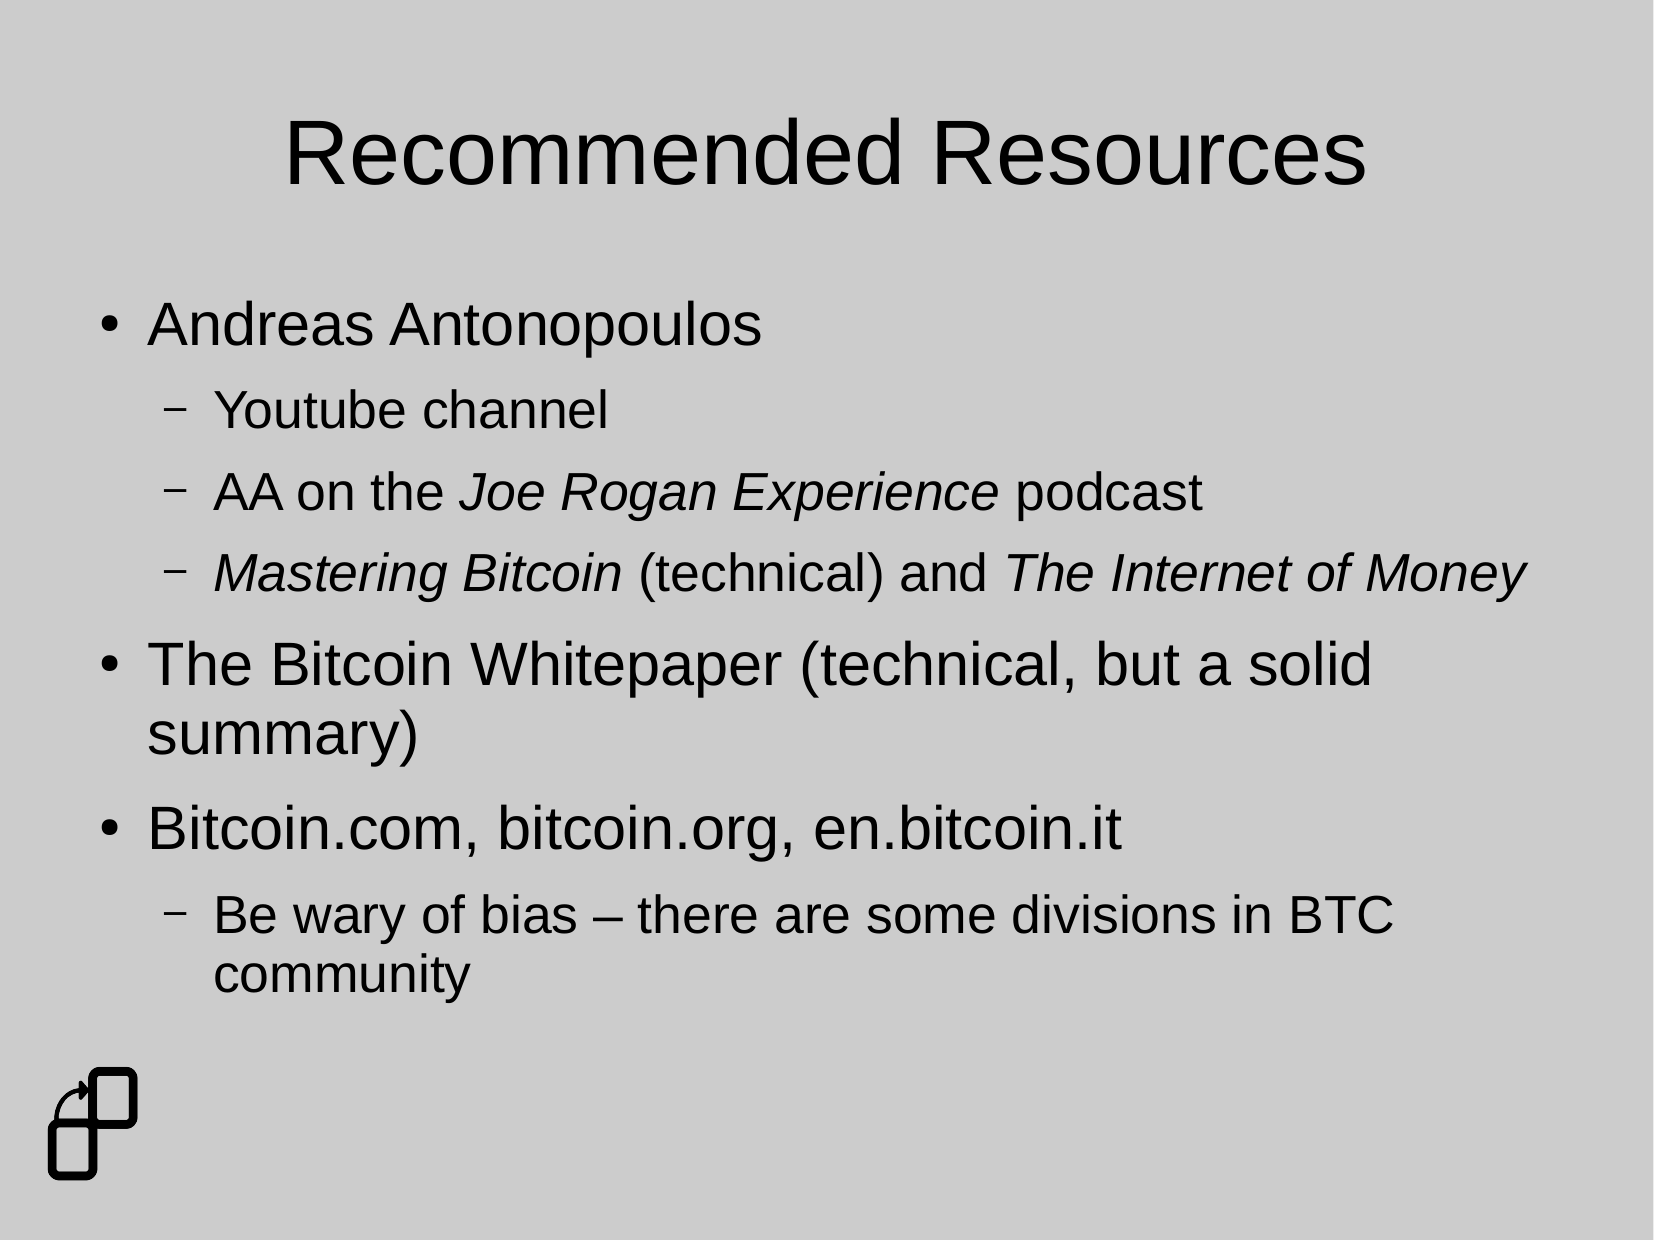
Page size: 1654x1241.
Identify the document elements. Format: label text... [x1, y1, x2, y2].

title Recommended Resources [82, 49, 1571, 257]
list Andreas Antonopoulos Youtube channel AA on the Joe Rogan Experience podcast Mastering Bitcoin (technical) and The Internet of Money The Bitcoin Whitepaper (technical, but a solid summary) Bitcoin.com, bitcoin.org, en.bitcoin.it Be wary of bias – there are some divisions in BTC community [82, 290, 1571, 1010]
picture [30, 1062, 153, 1186]
